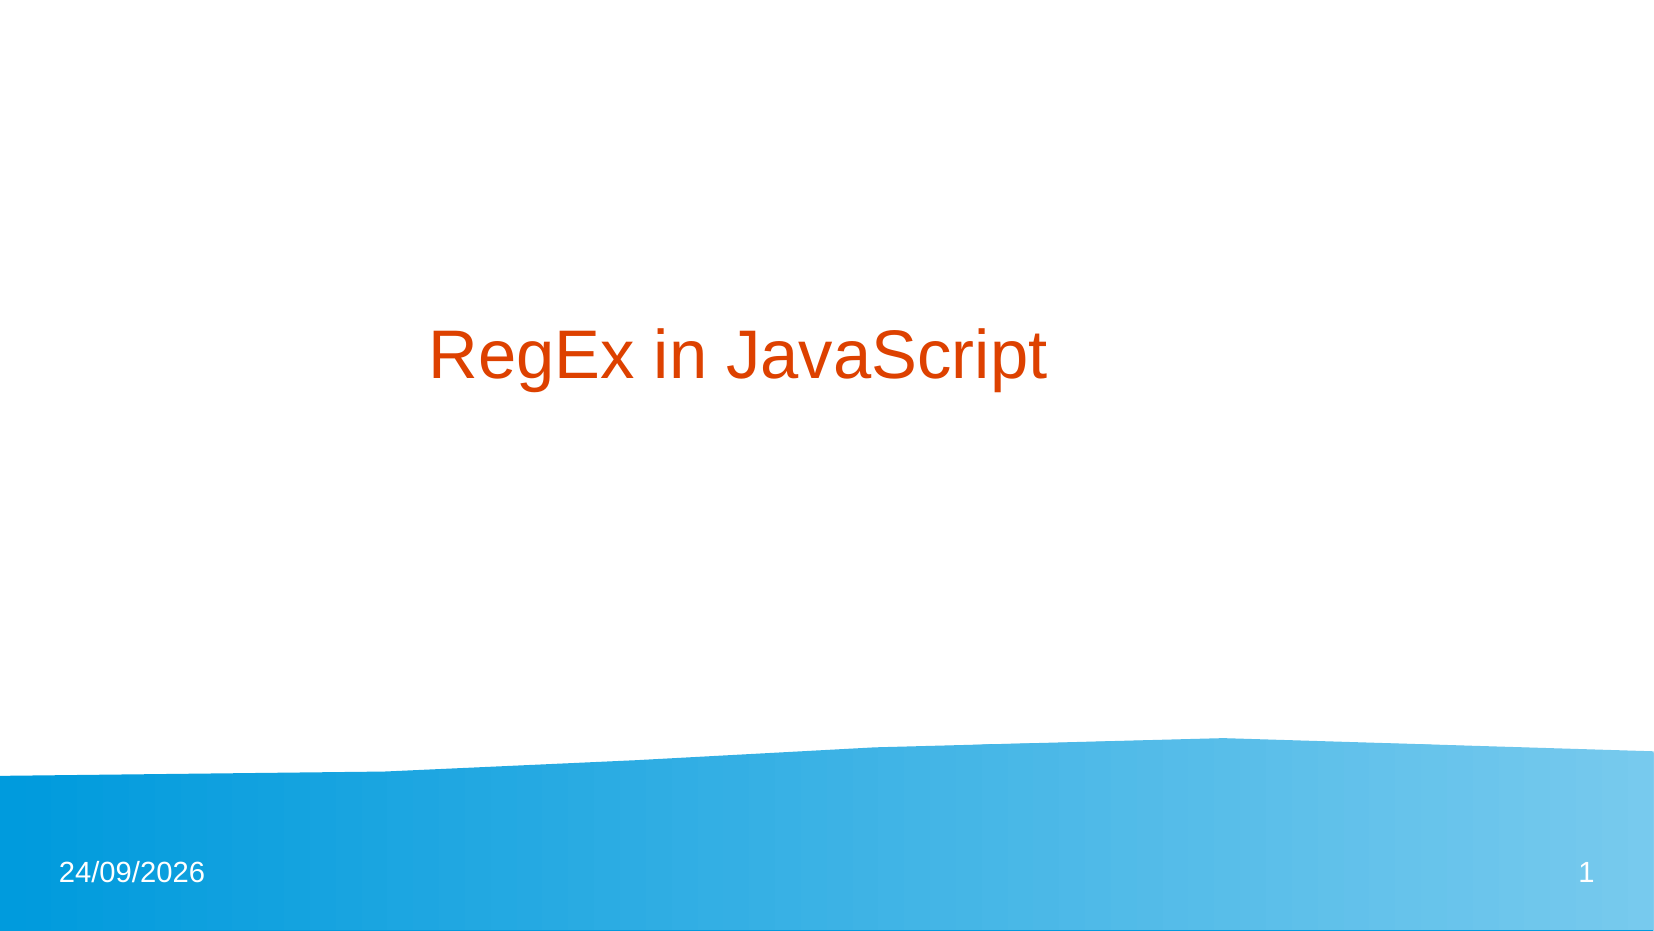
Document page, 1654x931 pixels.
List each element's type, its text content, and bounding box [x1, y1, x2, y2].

title RegEx in JavaScript [0, 265, 1477, 443]
